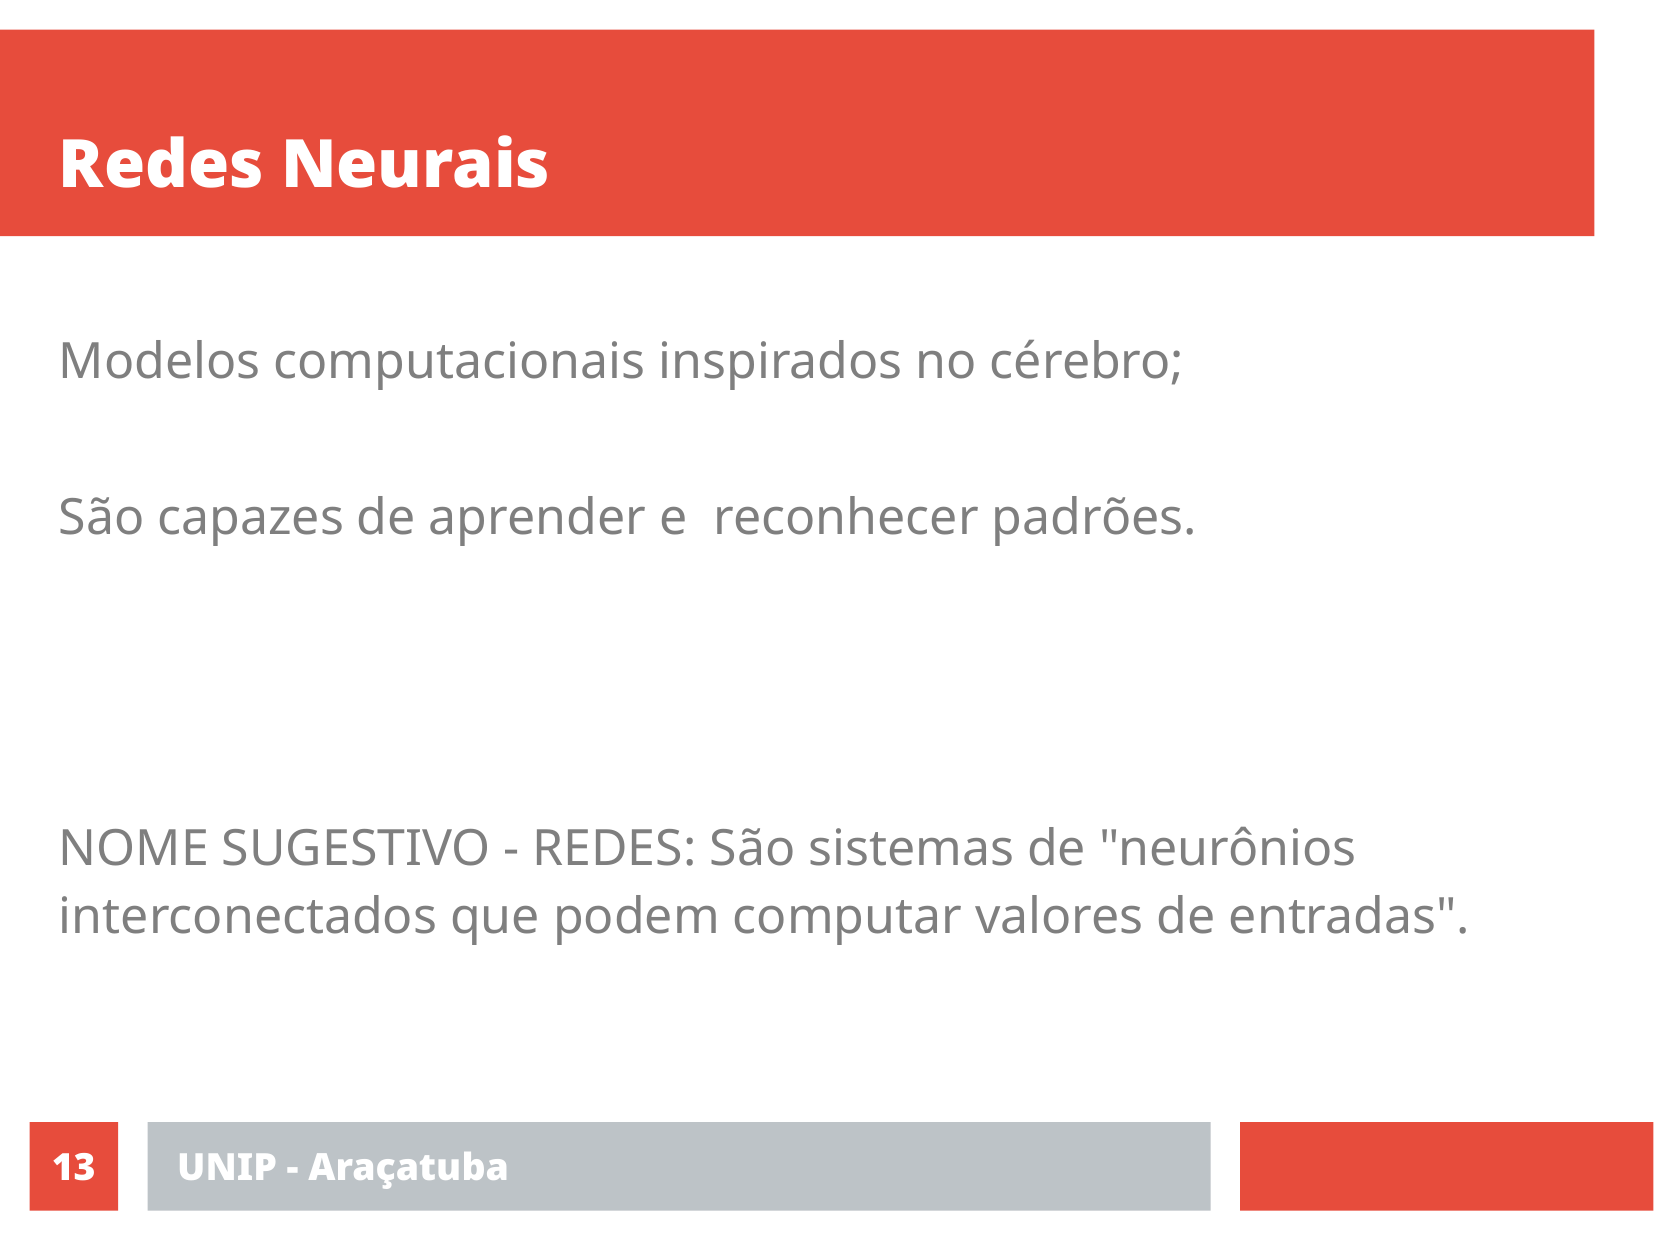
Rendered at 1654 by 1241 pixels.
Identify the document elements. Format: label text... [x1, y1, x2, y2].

title Redes Neurais [59, 59, 1595, 207]
list Modelos computacionais inspirados no cérebro; São capazes de aprender e reconhecer padrões. NOME SUGESTIVO - REDES: São sistemas de "neurônios interconectados que podem computar valores de entradas". [59, 324, 1565, 1093]
